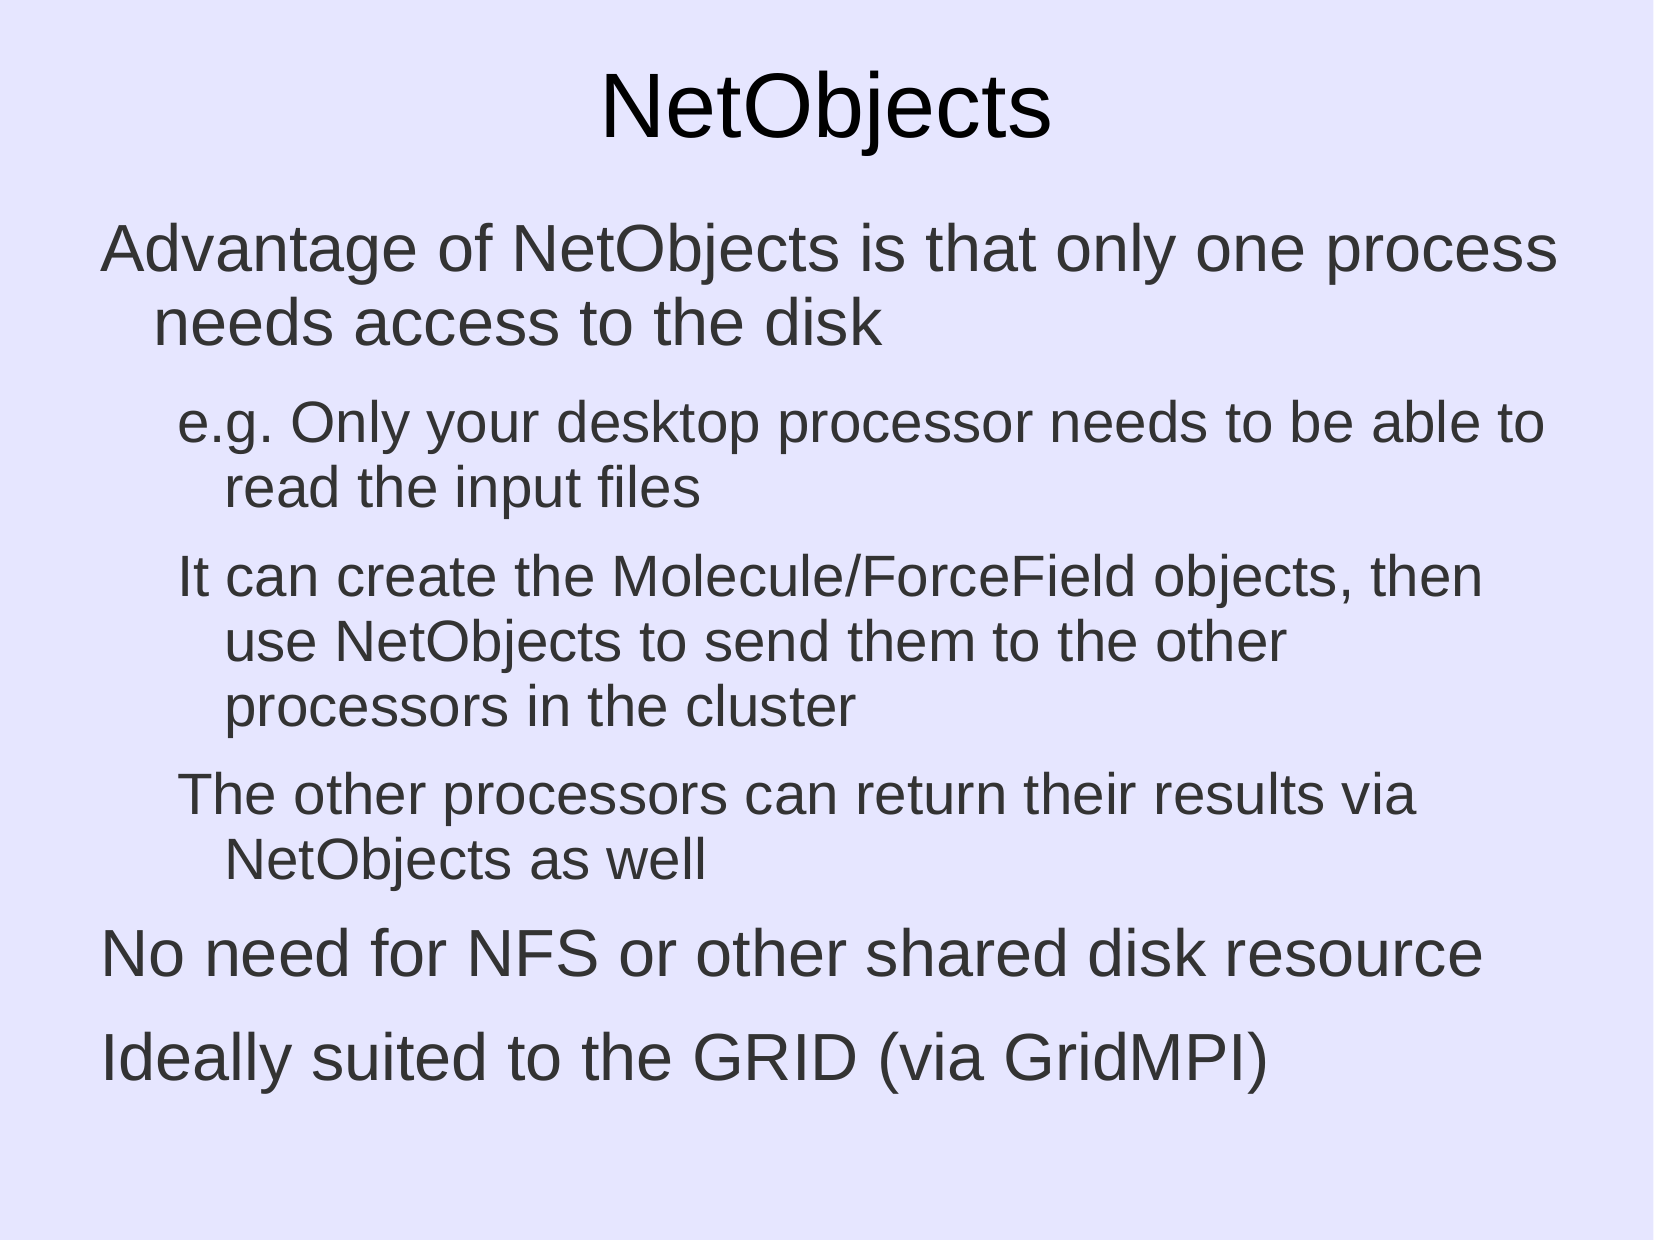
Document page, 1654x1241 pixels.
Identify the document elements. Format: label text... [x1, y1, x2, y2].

list Advantage of NetObjects is that only one process needs access to the disk e.g. Only your desktop processor needs to be able to read the input files It can create the Molecule/ForceField objects, then use NetObjects to send them to the other processors in the cluster The other processors can return their results via NetObjects as well No need for NFS or other shared disk resource Ideally suited to the GRID (via GridMPI) [82, 210, 1571, 1167]
title NetObjects [82, 49, 1571, 163]
